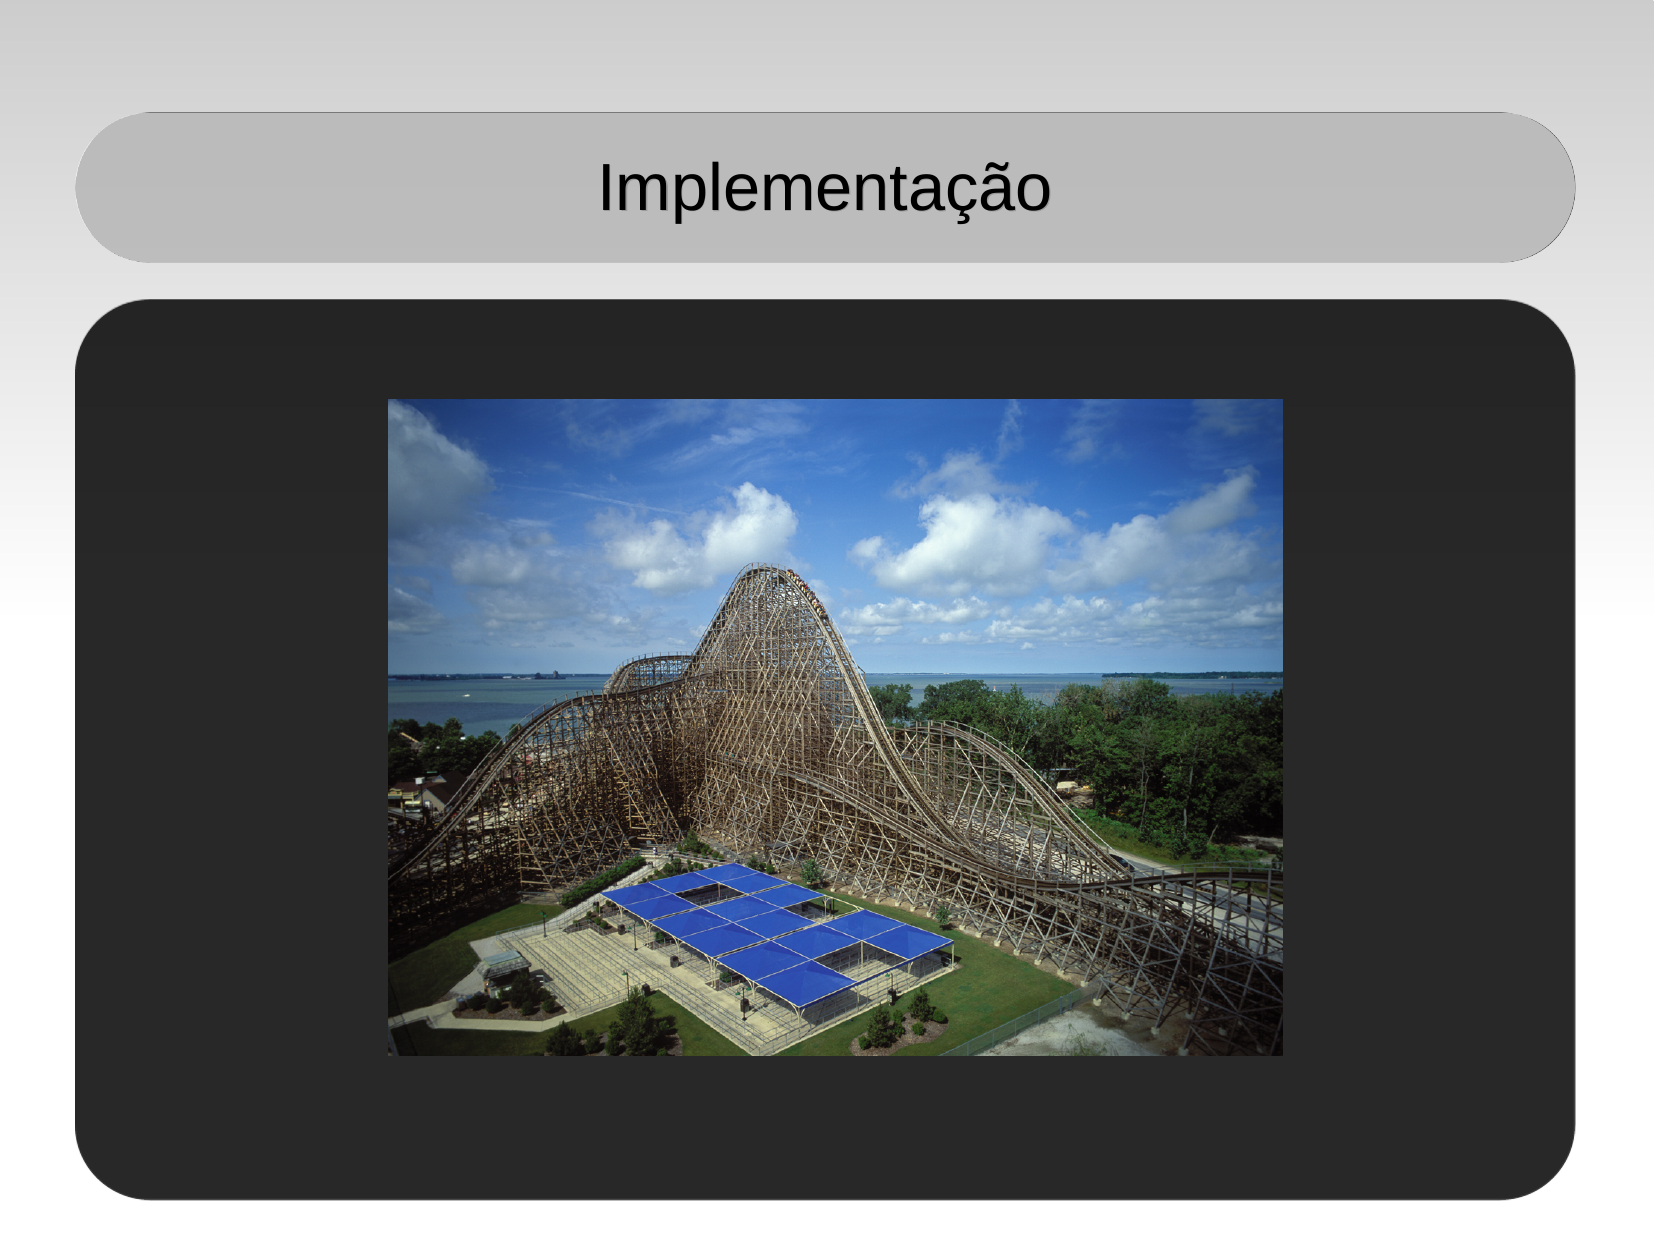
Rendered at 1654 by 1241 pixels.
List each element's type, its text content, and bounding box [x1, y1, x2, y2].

text_box [75, 300, 1576, 1201]
text_box Implementação [75, 112, 1576, 263]
picture [388, 399, 1283, 1056]
